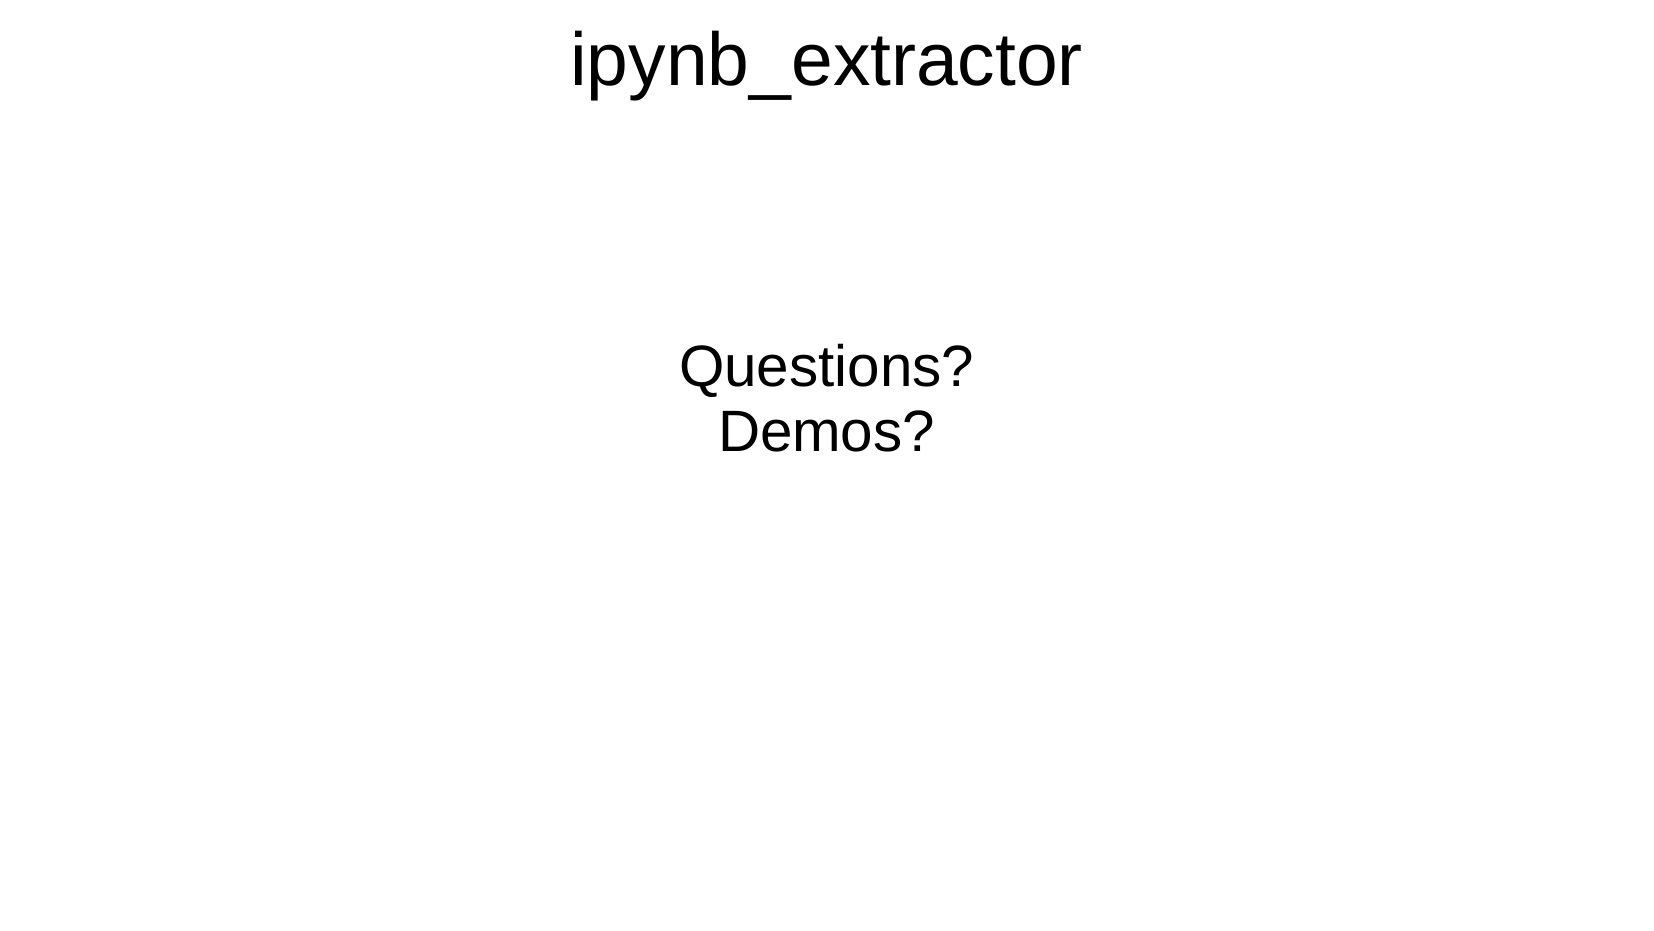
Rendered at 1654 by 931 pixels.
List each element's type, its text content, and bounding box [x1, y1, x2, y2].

title ipynb_extractor [82, 13, 1571, 107]
subtitle Questions? Demos? [82, 259, 1571, 538]
